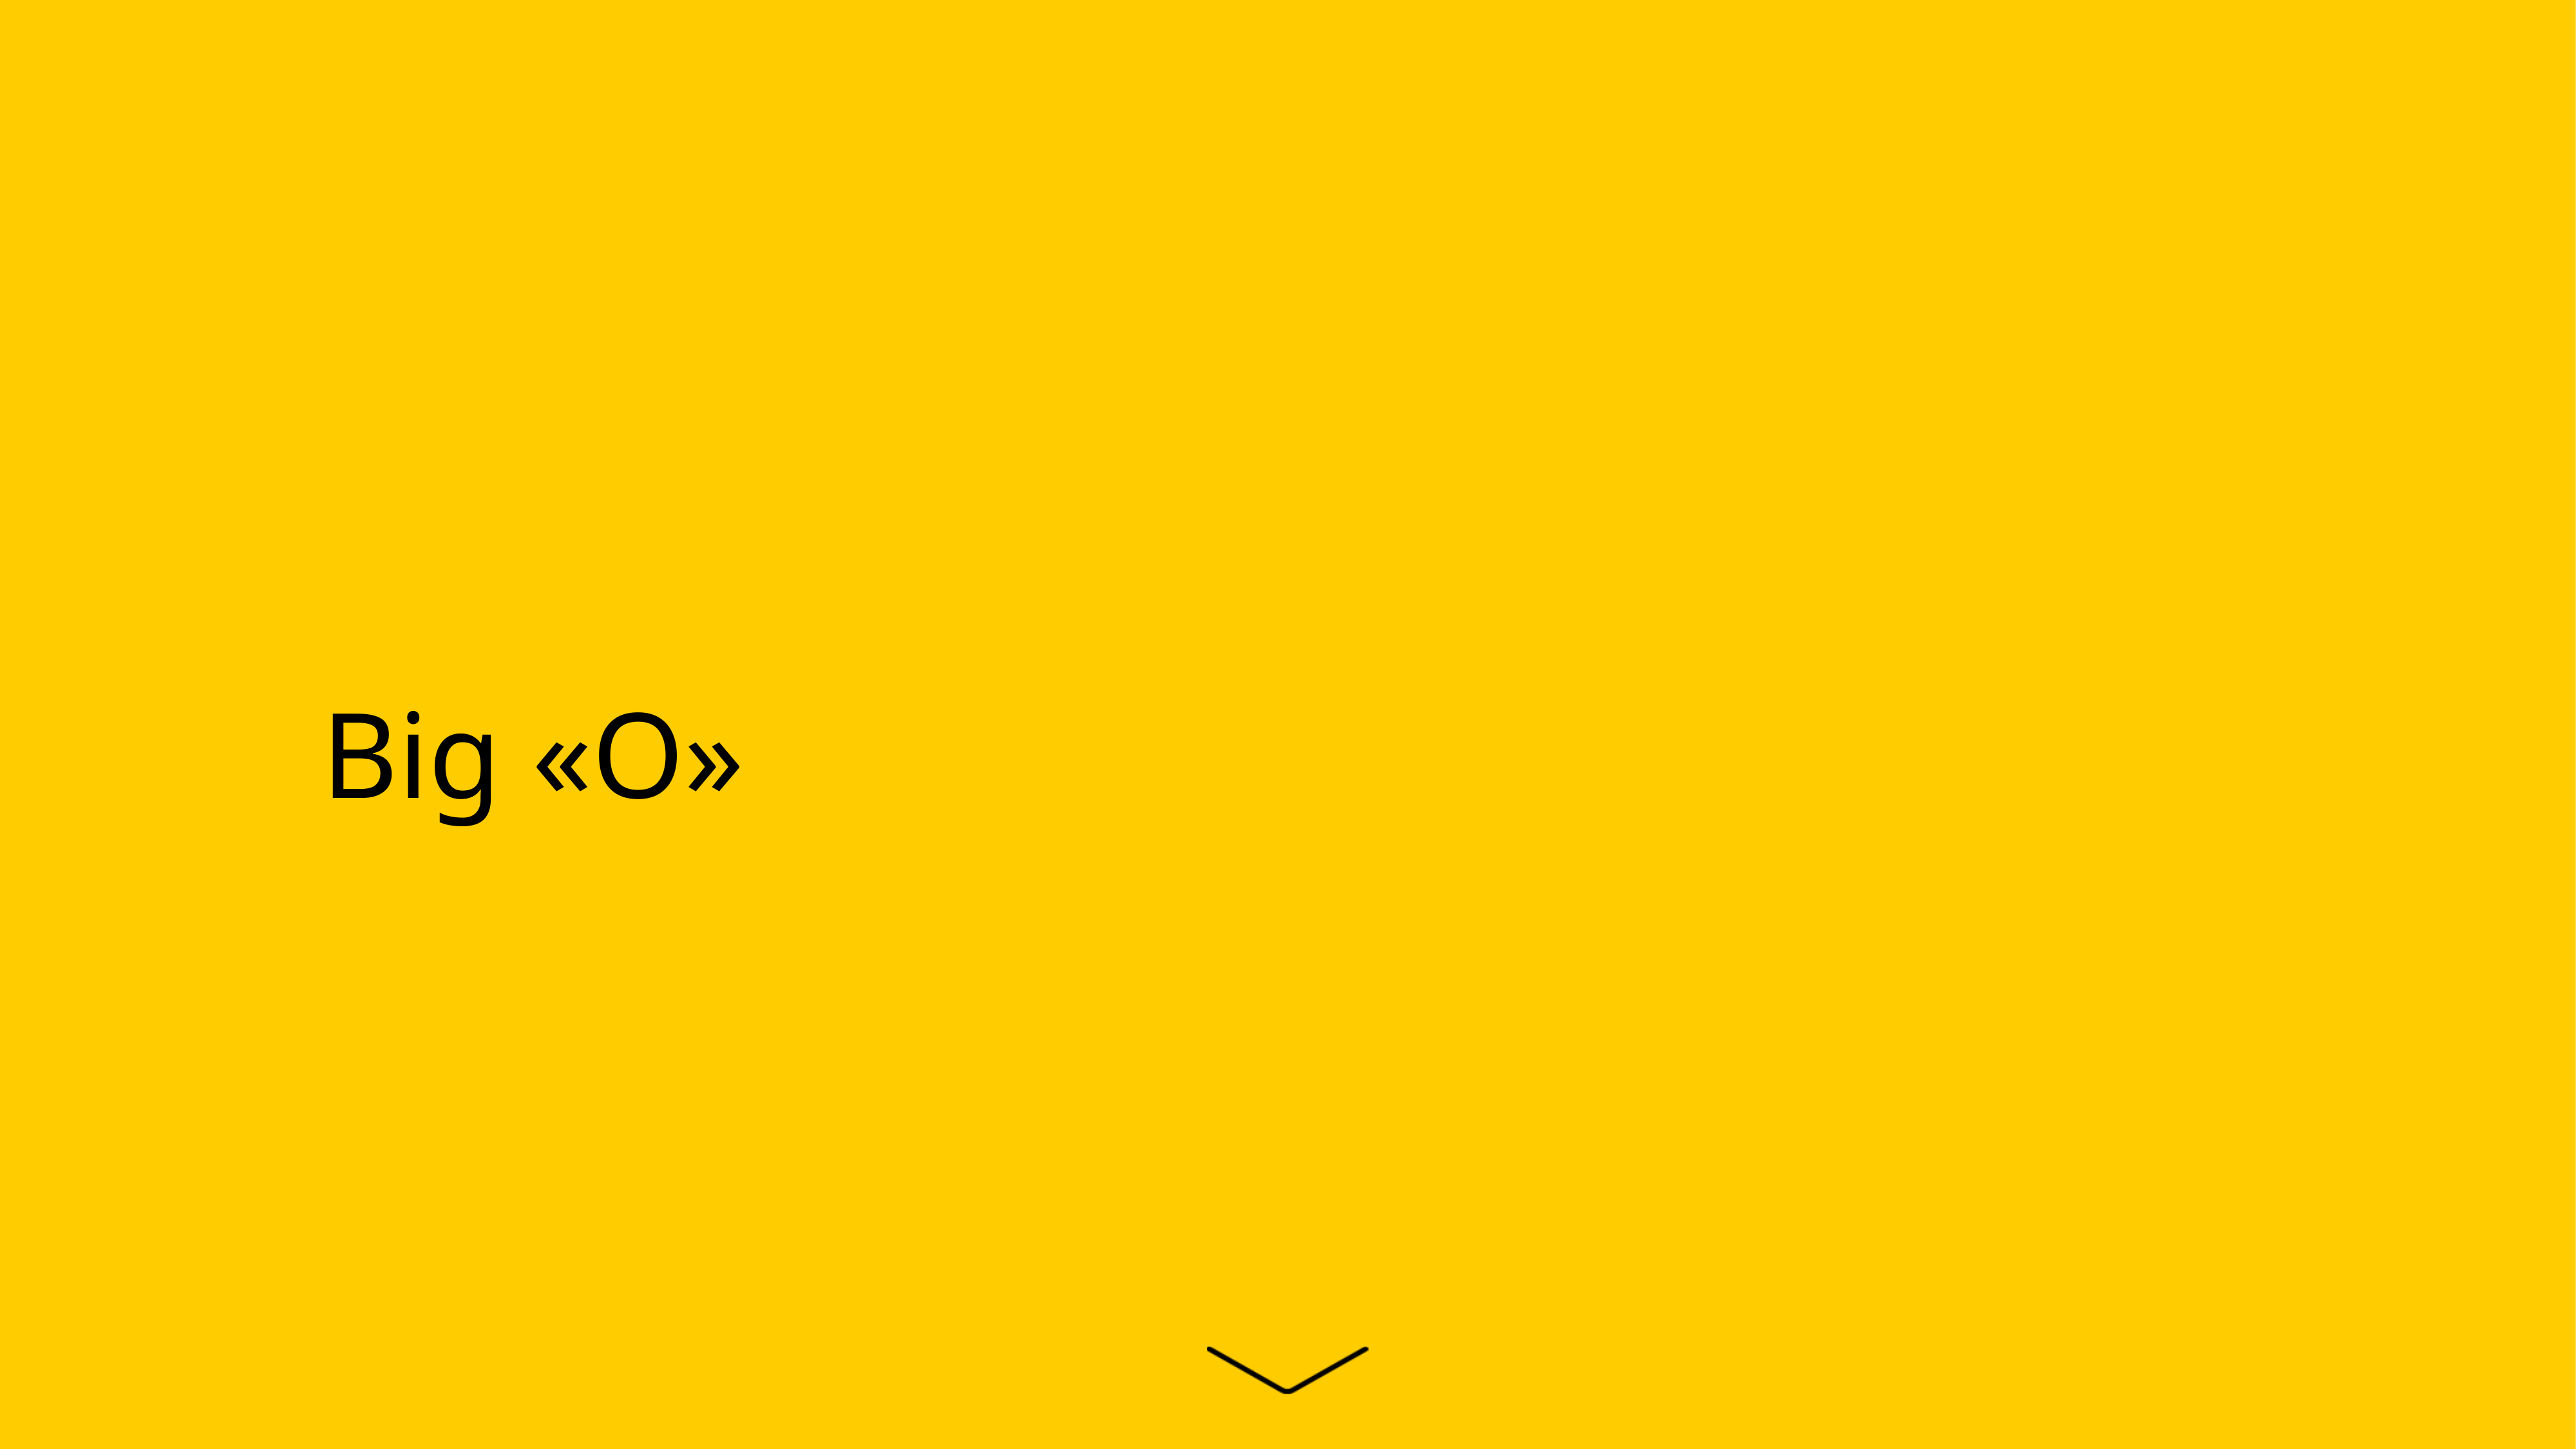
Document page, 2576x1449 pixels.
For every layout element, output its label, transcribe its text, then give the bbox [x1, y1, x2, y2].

title Big «О» [321, 429, 2253, 1074]
picture [1207, 1347, 1368, 1396]
